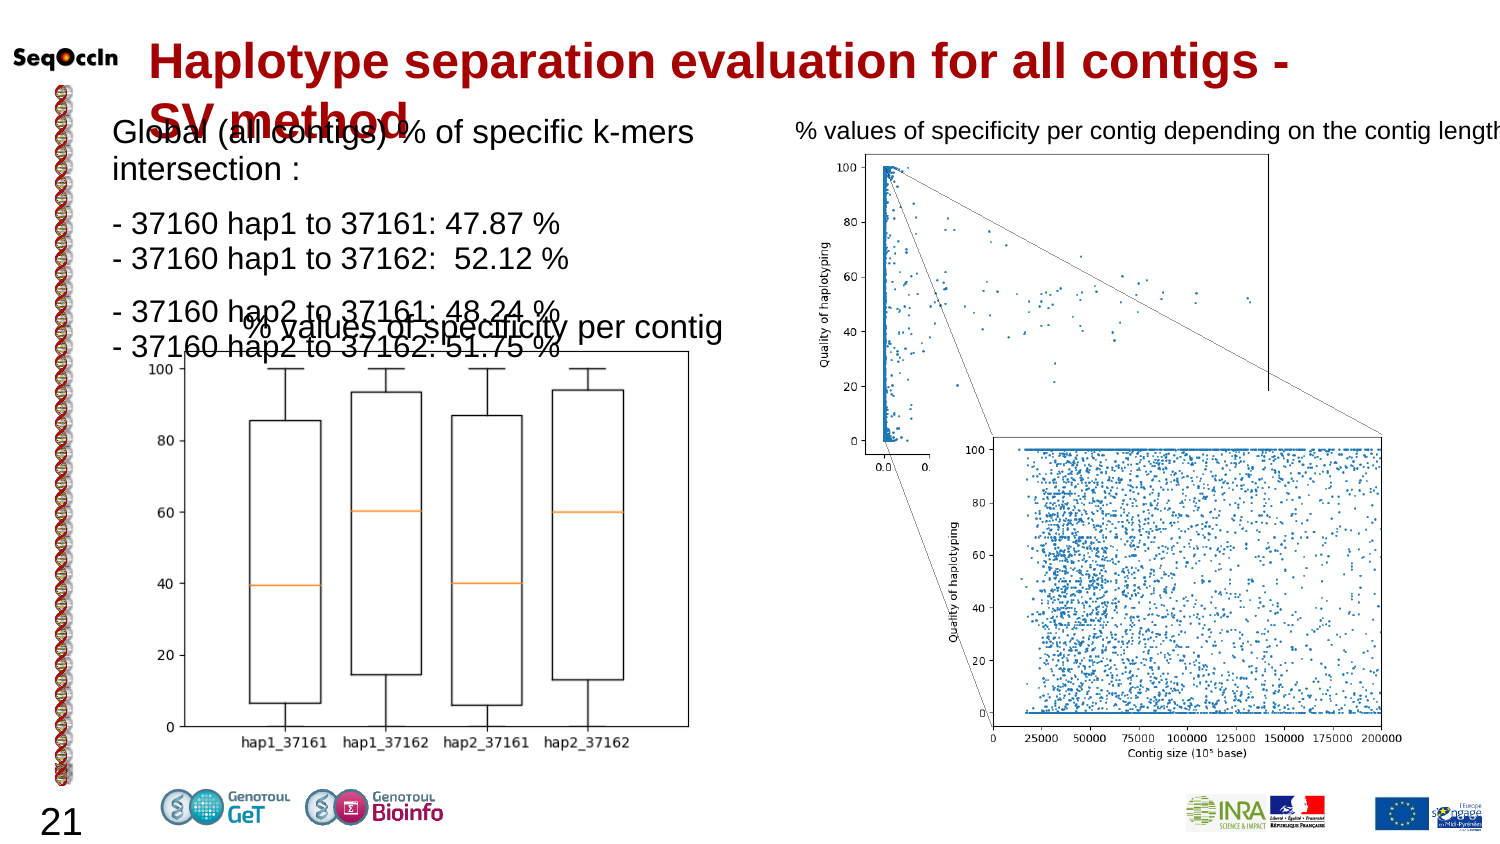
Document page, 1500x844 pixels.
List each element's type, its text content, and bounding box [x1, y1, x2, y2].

picture [103, 372, 753, 780]
text_box Haplotype separation evaluation for all contigs - SV method [137, 22, 1378, 160]
text_box Global (all contigs) % of specific k-mers intersection : - 37160 hap1 to 37161: 47.87 % - 37160 hap1 to 37162: 52.12 % - 37160 hap2 to 37161: 48.24 % - 37160 hap2 to 37162: 51.75 % [97, 106, 753, 372]
text_box % values of specificity per contig depending on the contig length [780, 109, 1500, 153]
picture [1374, 796, 1487, 834]
picture [156, 784, 294, 830]
picture [800, 153, 1431, 767]
picture [1185, 794, 1267, 832]
picture [1270, 795, 1325, 828]
text_box % values of specificity per contig [227, 301, 740, 354]
picture [55, 85, 68, 786]
picture [9, 43, 122, 74]
picture [300, 784, 448, 830]
